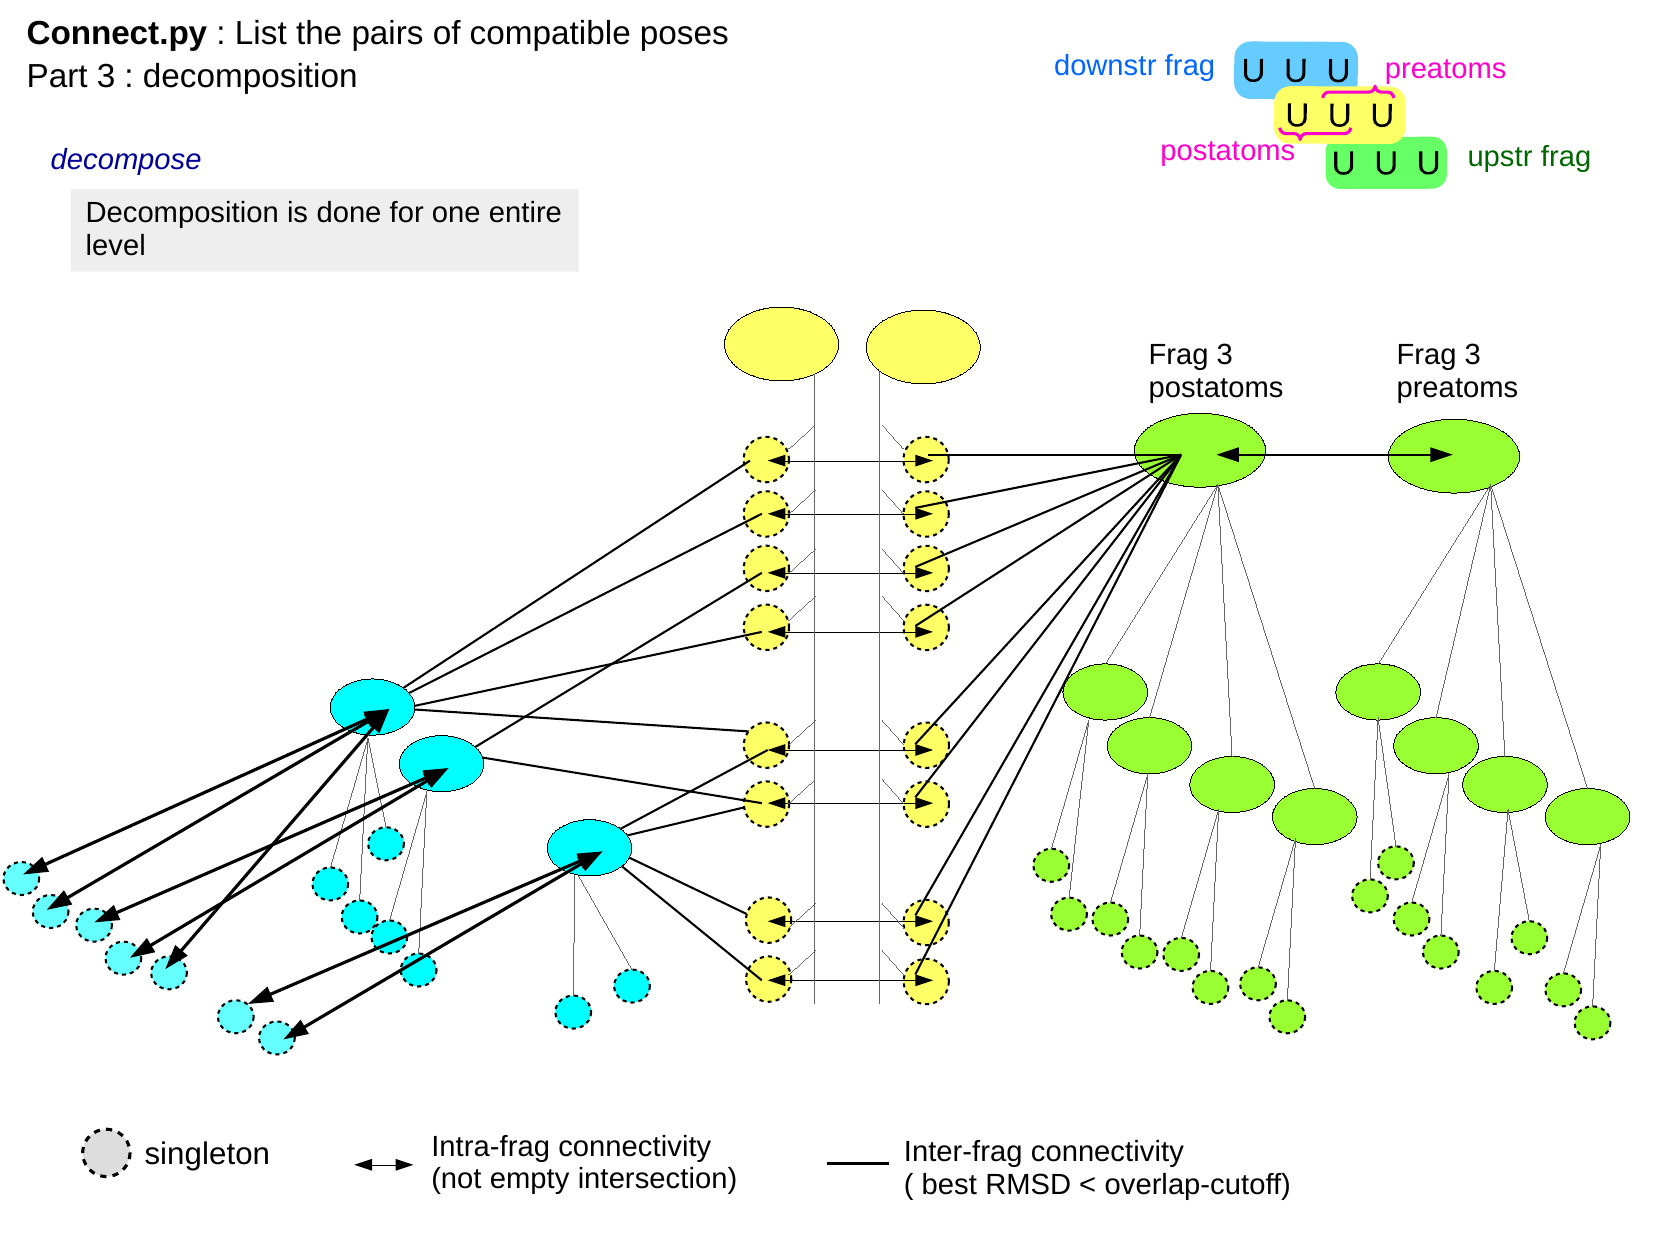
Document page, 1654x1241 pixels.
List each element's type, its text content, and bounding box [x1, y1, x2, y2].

text_box [105, 941, 142, 975]
text_box [743, 781, 790, 827]
text_box [1422, 935, 1459, 969]
text_box [1189, 756, 1275, 813]
text_box [1462, 756, 1548, 813]
text_box [341, 900, 407, 947]
text_box U U U [1273, 86, 1406, 144]
text_box [378, 938, 408, 954]
text_box [903, 436, 949, 483]
text_box [614, 969, 650, 1003]
text_box [1121, 935, 1158, 969]
text_box [1574, 1006, 1611, 1040]
text_box [903, 781, 925, 803]
text_box [1107, 717, 1192, 774]
text_box [903, 503, 949, 537]
text_box [1545, 973, 1582, 1007]
text_box [1192, 970, 1229, 1004]
text_box [82, 1129, 130, 1177]
text_box Decomposition is done for one entire level [70, 188, 579, 272]
text_box [903, 959, 921, 980]
text_box [724, 307, 839, 381]
text_box [1135, 456, 1164, 462]
text_box downstr frag [1039, 41, 1252, 122]
text_box [259, 1021, 295, 1055]
text_box [743, 436, 789, 483]
text_box [1476, 970, 1513, 1004]
text_box [3, 861, 40, 896]
text_box [903, 491, 944, 514]
text_box [401, 953, 424, 967]
text_box [903, 900, 922, 921]
text_box [312, 867, 349, 901]
text_box [1393, 902, 1430, 936]
text_box upstr frag [1452, 132, 1630, 184]
text_box [1092, 902, 1129, 936]
text_box [151, 956, 187, 990]
text_box Inter-frag connectivity ( best RMSD < overlap-cutoff) [889, 1128, 1307, 1209]
text_box [903, 781, 949, 827]
text_box [743, 722, 790, 759]
text_box [743, 604, 790, 650]
text_box [1163, 937, 1200, 971]
text_box [903, 604, 939, 632]
text_box [1393, 717, 1479, 774]
text_box [1152, 464, 1170, 479]
text_box [1240, 967, 1276, 1001]
text_box [903, 958, 949, 1005]
text_box [555, 995, 592, 1029]
text_box [1272, 788, 1358, 845]
text_box [368, 827, 404, 861]
text_box [743, 545, 789, 592]
text_box Frag 3 postatoms [1133, 330, 1300, 412]
text_box [330, 678, 415, 736]
text_box [1269, 1000, 1306, 1034]
text_box [547, 819, 632, 876]
text_box Connect.py : List the pairs of compatible poses Part 3 : decomposition [11, 7, 886, 107]
text_box [745, 897, 792, 943]
text_box [32, 894, 69, 929]
text_box decompose [35, 135, 249, 184]
text_box [1146, 465, 1161, 474]
text_box singleton [129, 1129, 319, 1179]
text_box postatoms [1145, 126, 1323, 178]
text_box [1033, 848, 1070, 882]
text_box [866, 310, 981, 384]
text_box Frag 3 preatoms [1381, 330, 1536, 412]
text_box [1388, 419, 1520, 494]
text_box [1545, 788, 1630, 845]
text_box [903, 899, 946, 946]
text_box [217, 1000, 254, 1034]
text_box [399, 735, 484, 792]
text_box [1051, 897, 1087, 931]
text_box preatoms [1370, 44, 1522, 93]
text_box [903, 722, 932, 750]
text_box [1352, 879, 1388, 913]
text_box [1062, 663, 1148, 721]
text_box [743, 491, 789, 537]
text_box [1139, 460, 1163, 469]
text_box [354, 724, 370, 735]
text_box [1134, 413, 1266, 488]
text_box [904, 556, 949, 592]
text_box U U U [1252, 41, 1358, 100]
text_box [401, 956, 437, 987]
text_box [933, 915, 949, 945]
text_box [1335, 663, 1421, 721]
text_box [750, 751, 789, 768]
text_box Intra-frag connectivity (not empty intersection) [416, 1122, 753, 1203]
text_box [904, 724, 949, 768]
text_box U U U [1325, 136, 1447, 189]
text_box [1511, 921, 1548, 955]
text_box [1378, 846, 1414, 880]
text_box [903, 545, 943, 573]
text_box [76, 908, 112, 942]
text_box [904, 611, 949, 651]
text_box [746, 956, 792, 1002]
